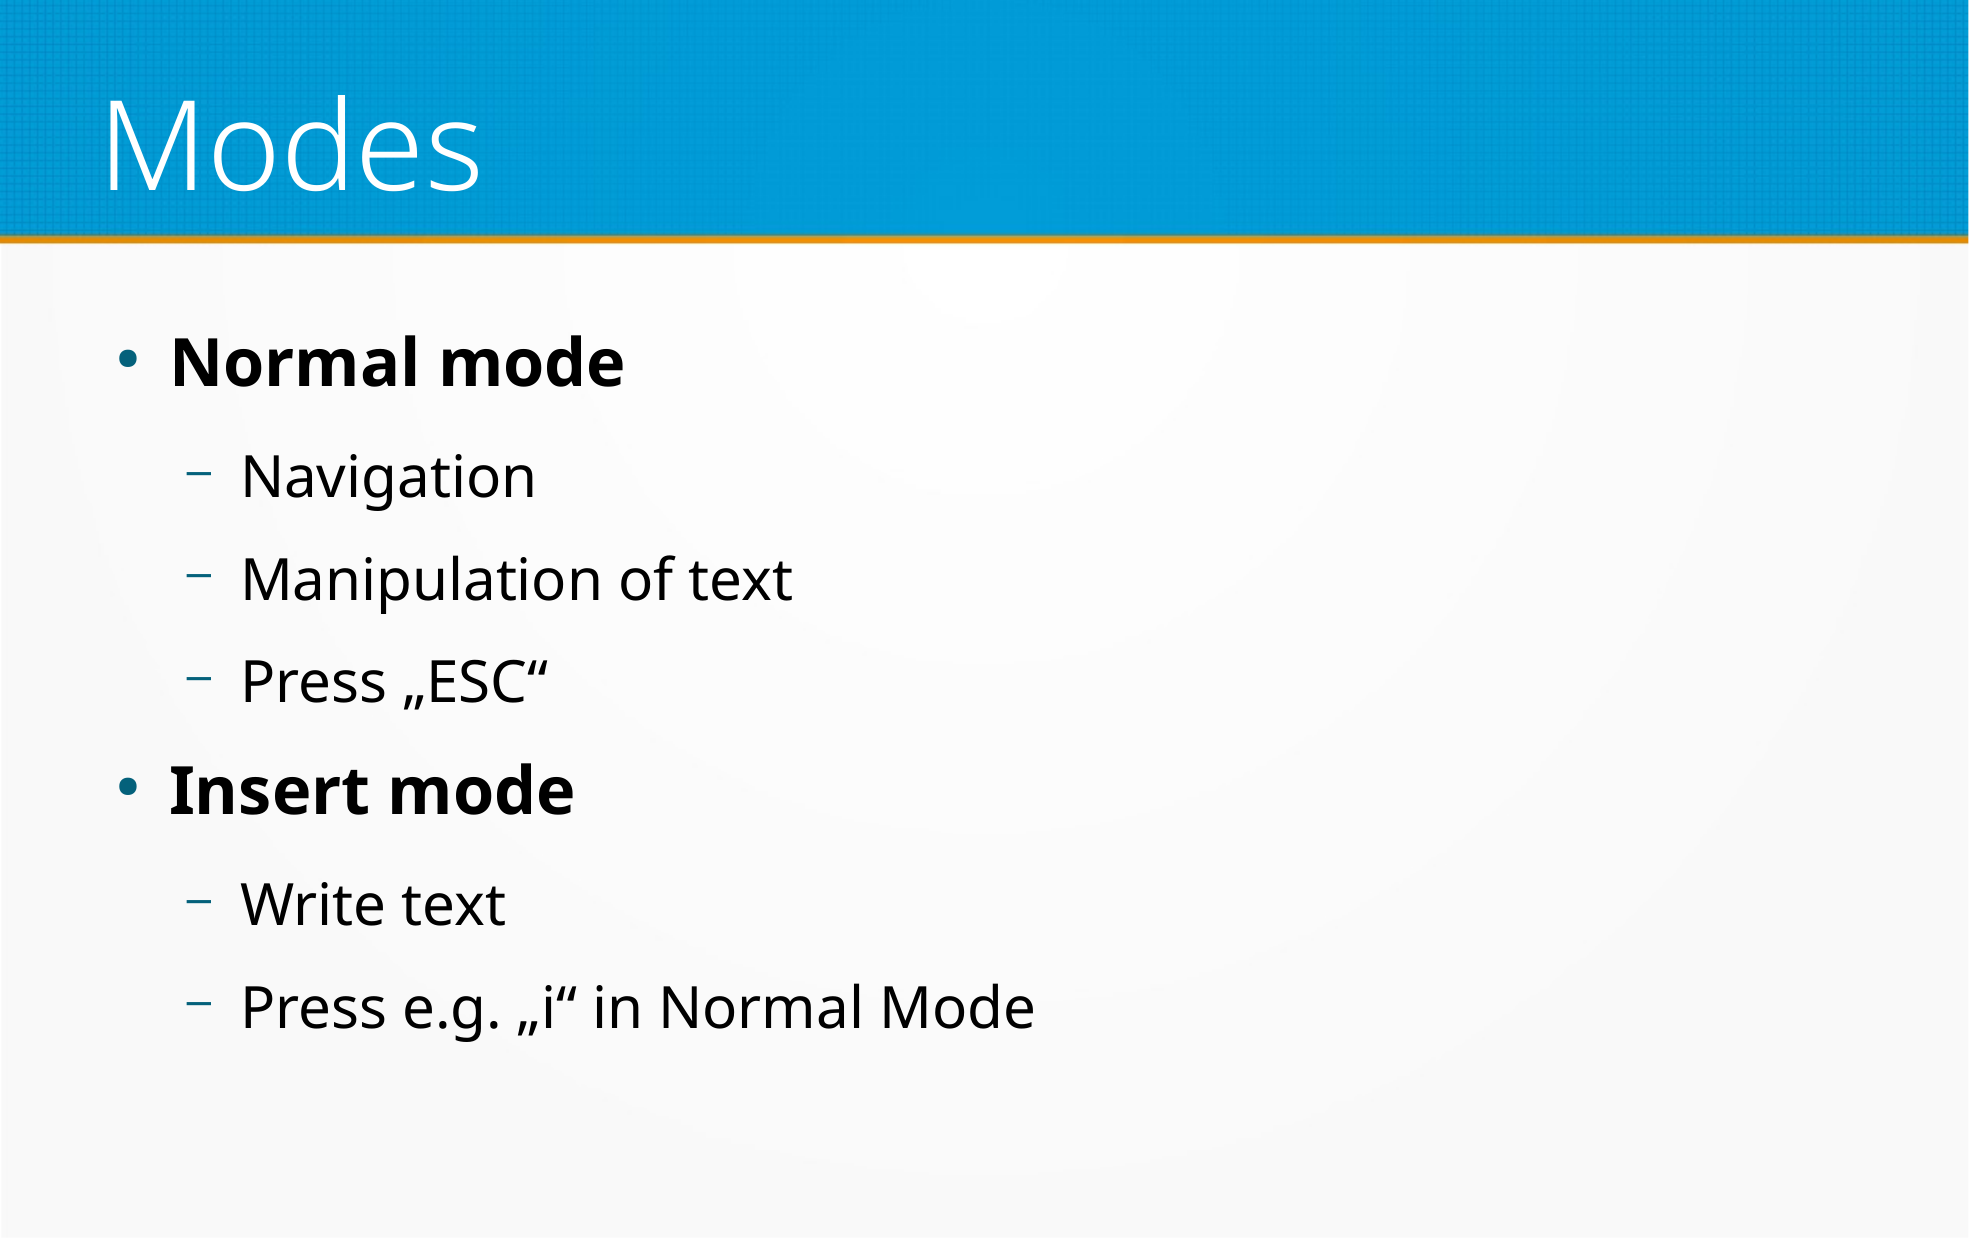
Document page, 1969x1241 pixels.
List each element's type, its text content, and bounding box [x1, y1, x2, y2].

title Modes [98, 19, 1870, 227]
list Normal mode Navigation Manipulation of text Press „ESC“ Insert mode Write text Press e.g. „i“ in Normal Mode [98, 315, 1861, 1081]
picture [0, 233, 1969, 1241]
